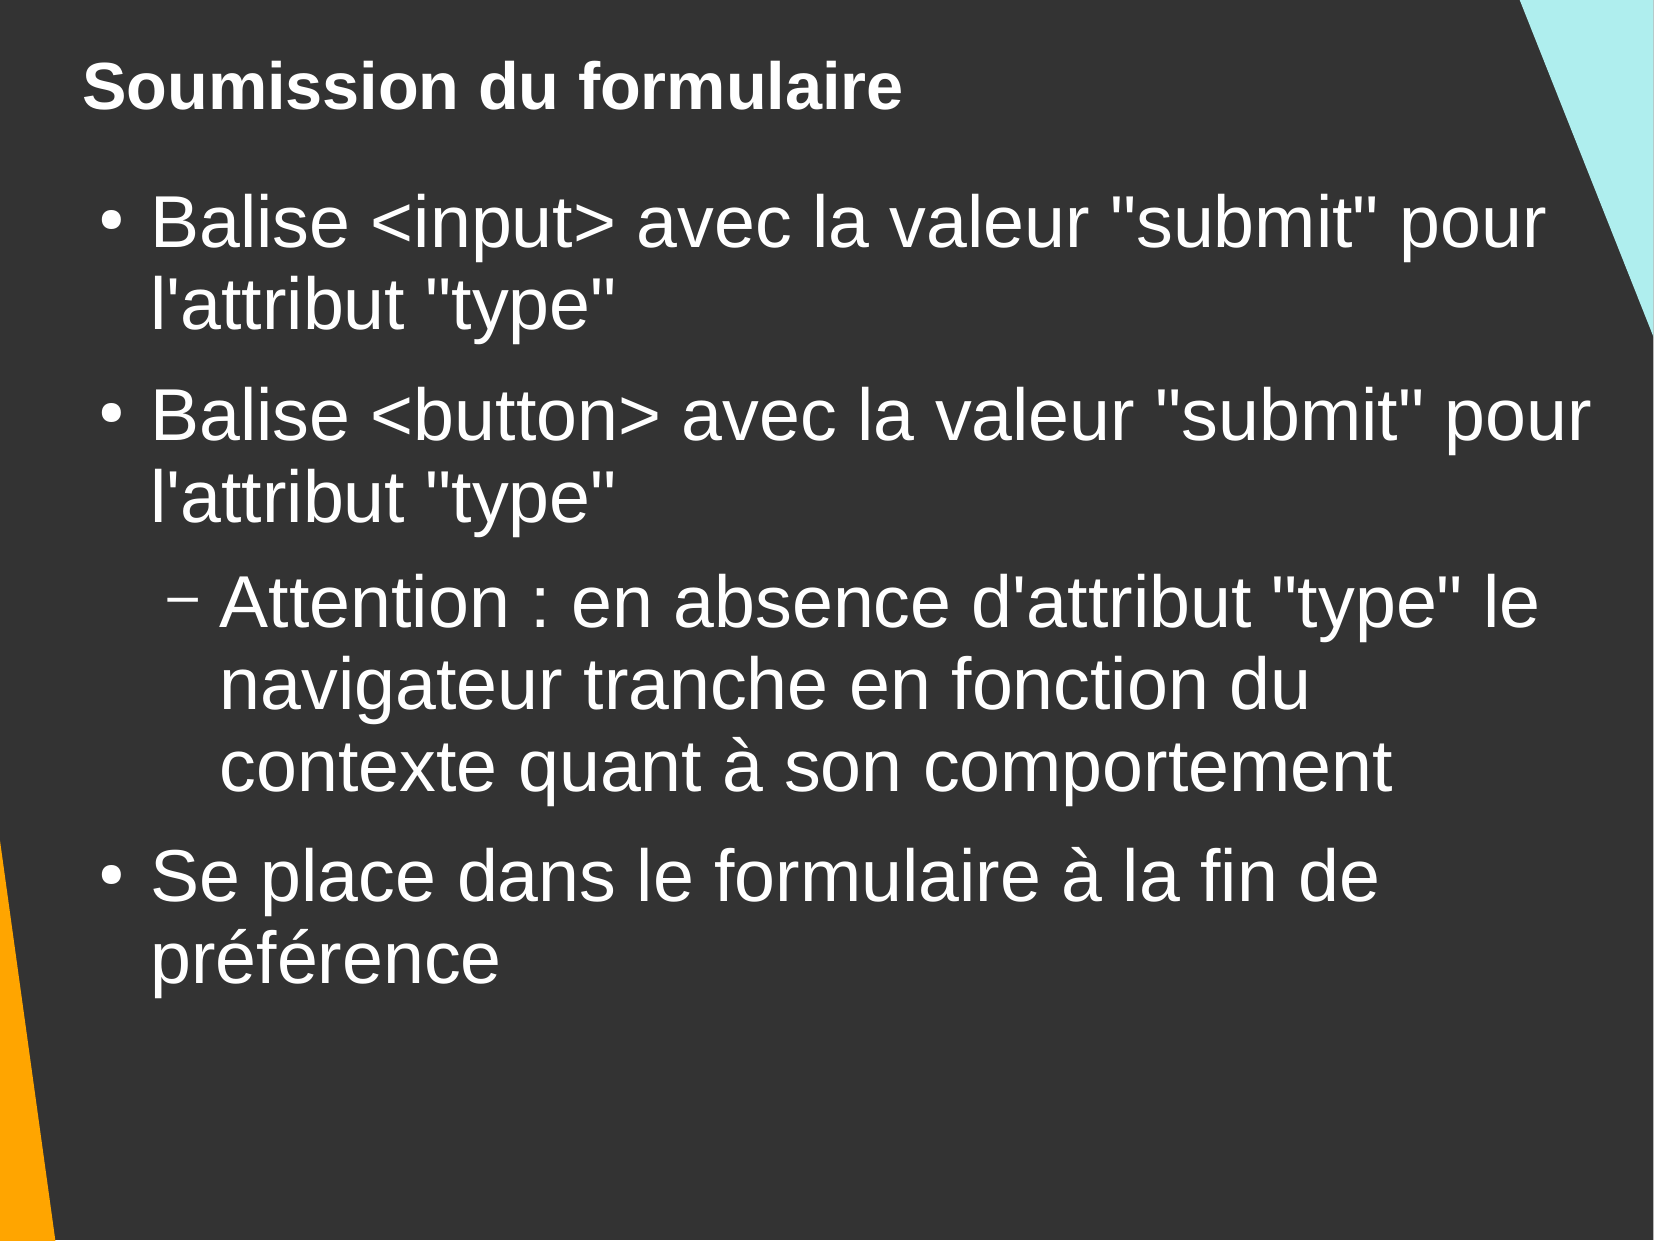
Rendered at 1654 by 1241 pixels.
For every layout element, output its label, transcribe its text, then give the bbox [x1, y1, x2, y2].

text_box [1519, 0, 1654, 339]
title Soumission du formulaire [82, 49, 1571, 152]
list Balise <input> avec la valeur "submit" pour l'attribut "type" Balise <button> avec la valeur "submit" pour l'attribut "type" Attention : en absence d'attribut "type" le navigateur tranche en fonction du contexte quant à son comportement Se place dans le formulaire à la fin de préférence [80, 180, 1605, 1004]
text_box [0, 840, 56, 1241]
